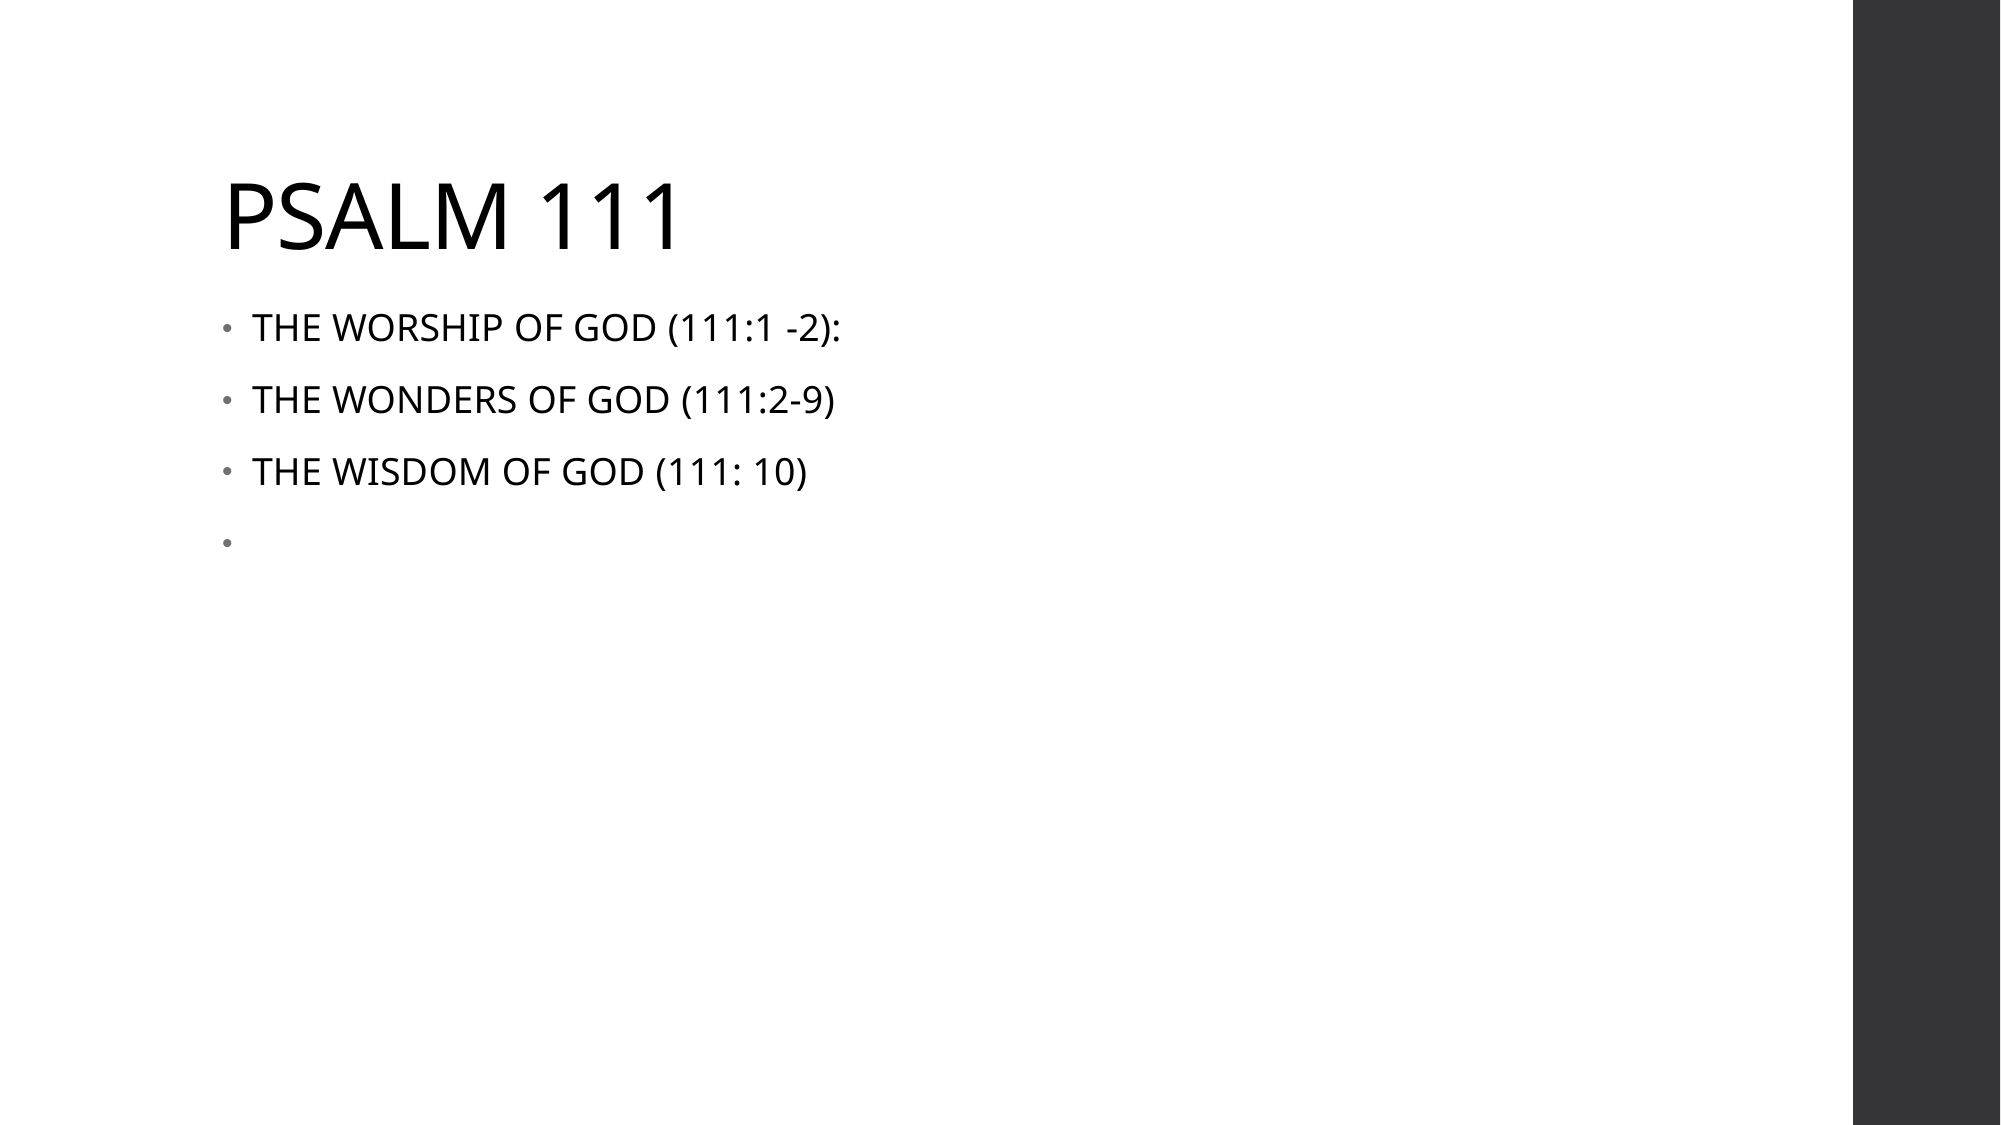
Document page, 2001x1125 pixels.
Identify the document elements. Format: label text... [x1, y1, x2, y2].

title PSALM 111 [206, 60, 1797, 278]
list THE WORSHIP OF GOD (111:1 -2): THE WONDERS OF GOD (111:2-9) THE WISDOM OF GOD (111: 10) [206, 299, 1617, 1014]
